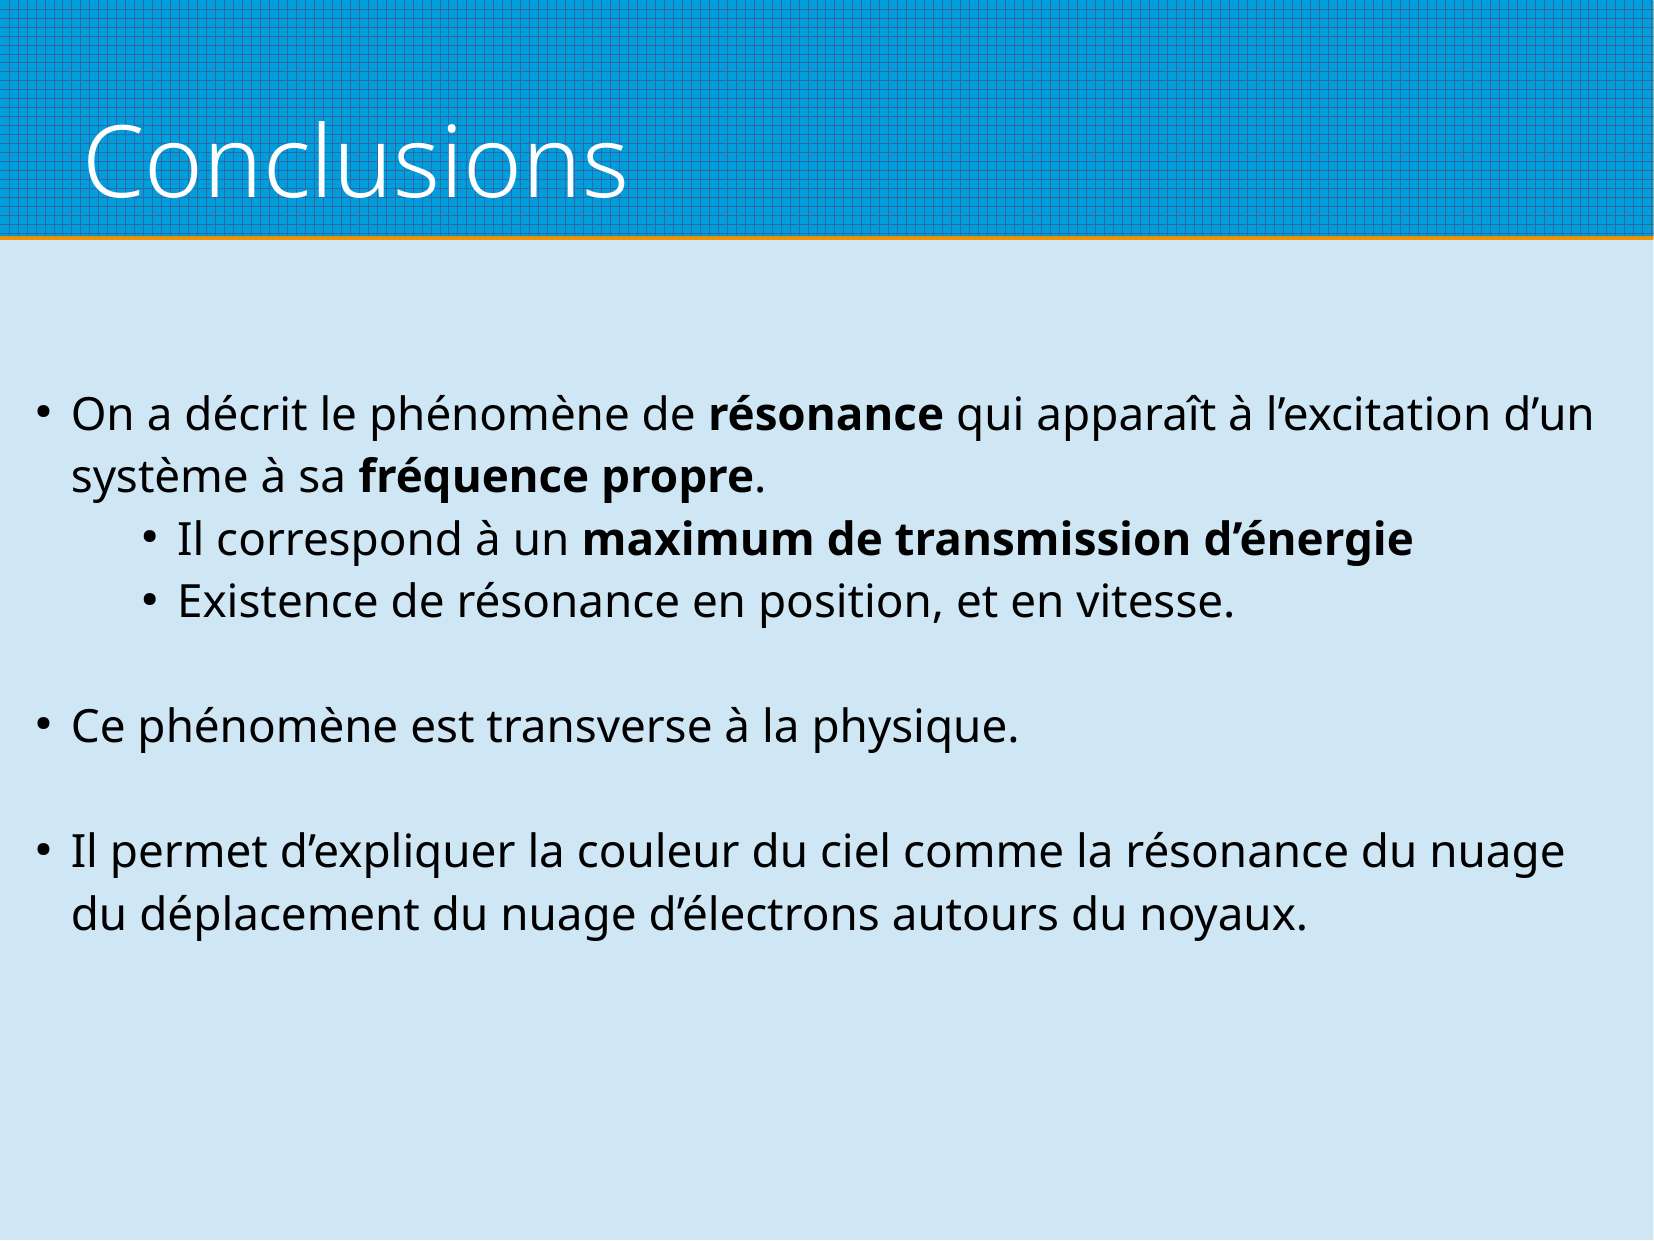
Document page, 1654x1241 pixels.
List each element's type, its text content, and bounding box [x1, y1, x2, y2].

title Conclusions [82, 19, 1571, 227]
text_box On a décrit le phénomène de résonance qui apparaît à l’excitation d’un système à sa fréquence propre. Il correspond à un maximum de transmission d’énergie Existence de résonance en position, et en vitesse. Ce phénomène est transverse à la physique. Il permet d’expliquer la couleur du ciel comme la résonance du nuage du déplacement du nuage d’électrons autours du noyaux. [29, 400, 1625, 988]
